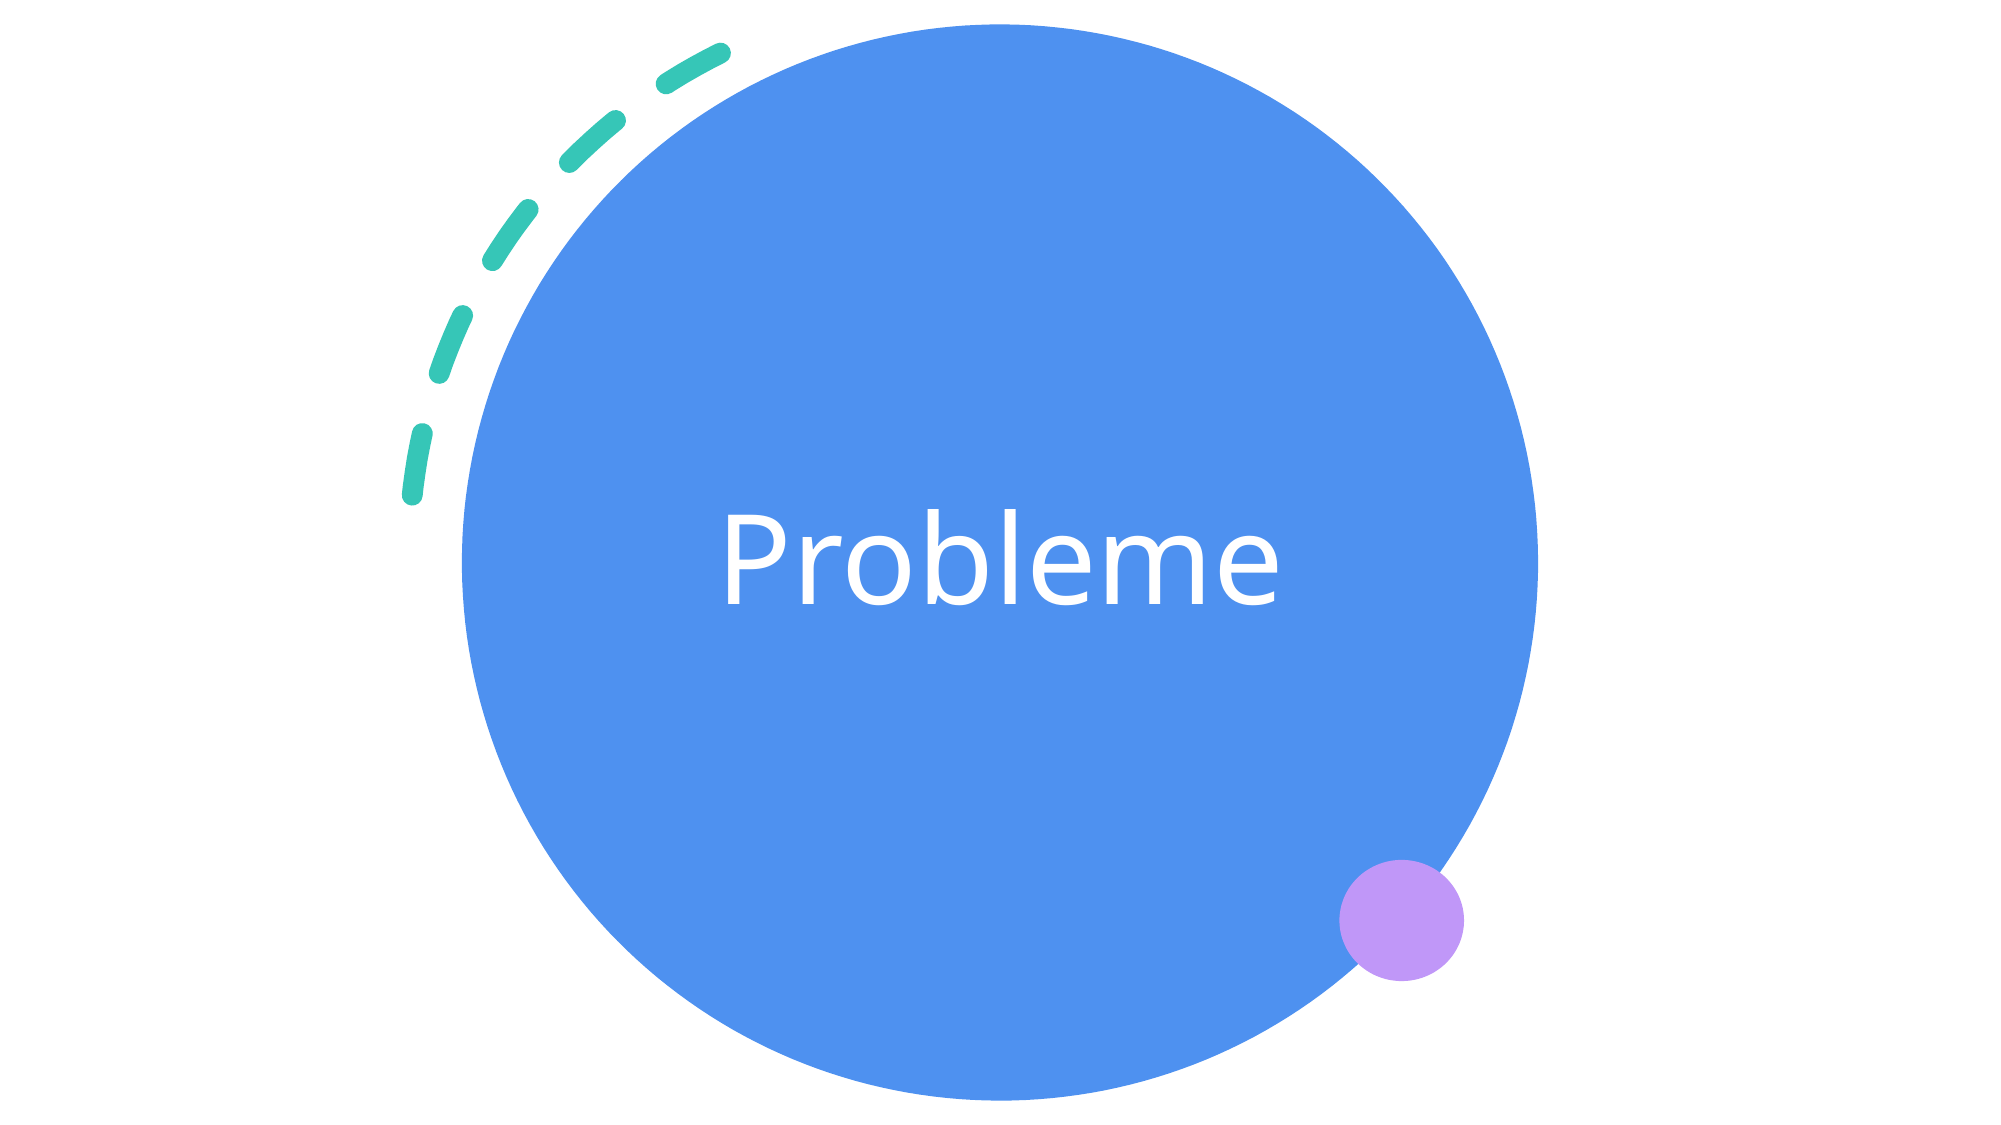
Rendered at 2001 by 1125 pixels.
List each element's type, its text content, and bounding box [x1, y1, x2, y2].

title Probleme [544, 226, 1457, 639]
